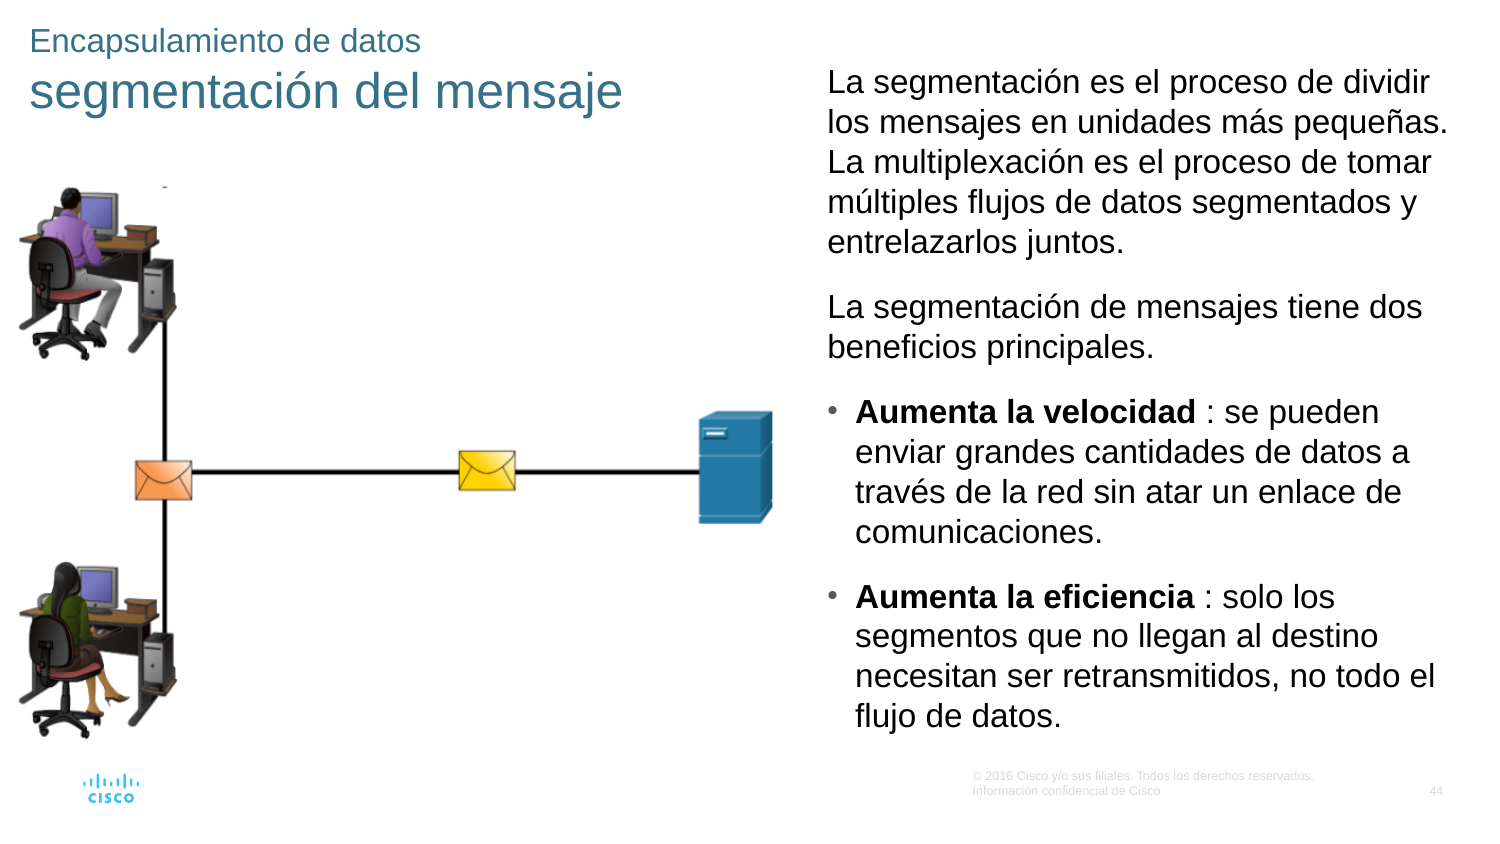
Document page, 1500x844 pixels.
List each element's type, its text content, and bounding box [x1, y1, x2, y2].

title Encapsulamiento de datos segmentación del mensaje [14, 6, 784, 131]
list La segmentación es el proceso de dividir los mensajes en unidades más pequeñas. La multiplexación es el proceso de tomar múltiples flujos de datos segmentados y entrelazarlos juntos. La segmentación de mensajes tiene dos beneficios principales. Aumenta la velocidad : se pueden enviar grandes cantidades de datos a través de la red sin atar un enlace de comunicaciones. Aumenta la eficiencia : solo los segmentos que no llegan al destino necesitan ser retransmitidos, no todo el flujo de datos. [812, 52, 1500, 767]
picture [16, 164, 784, 745]
